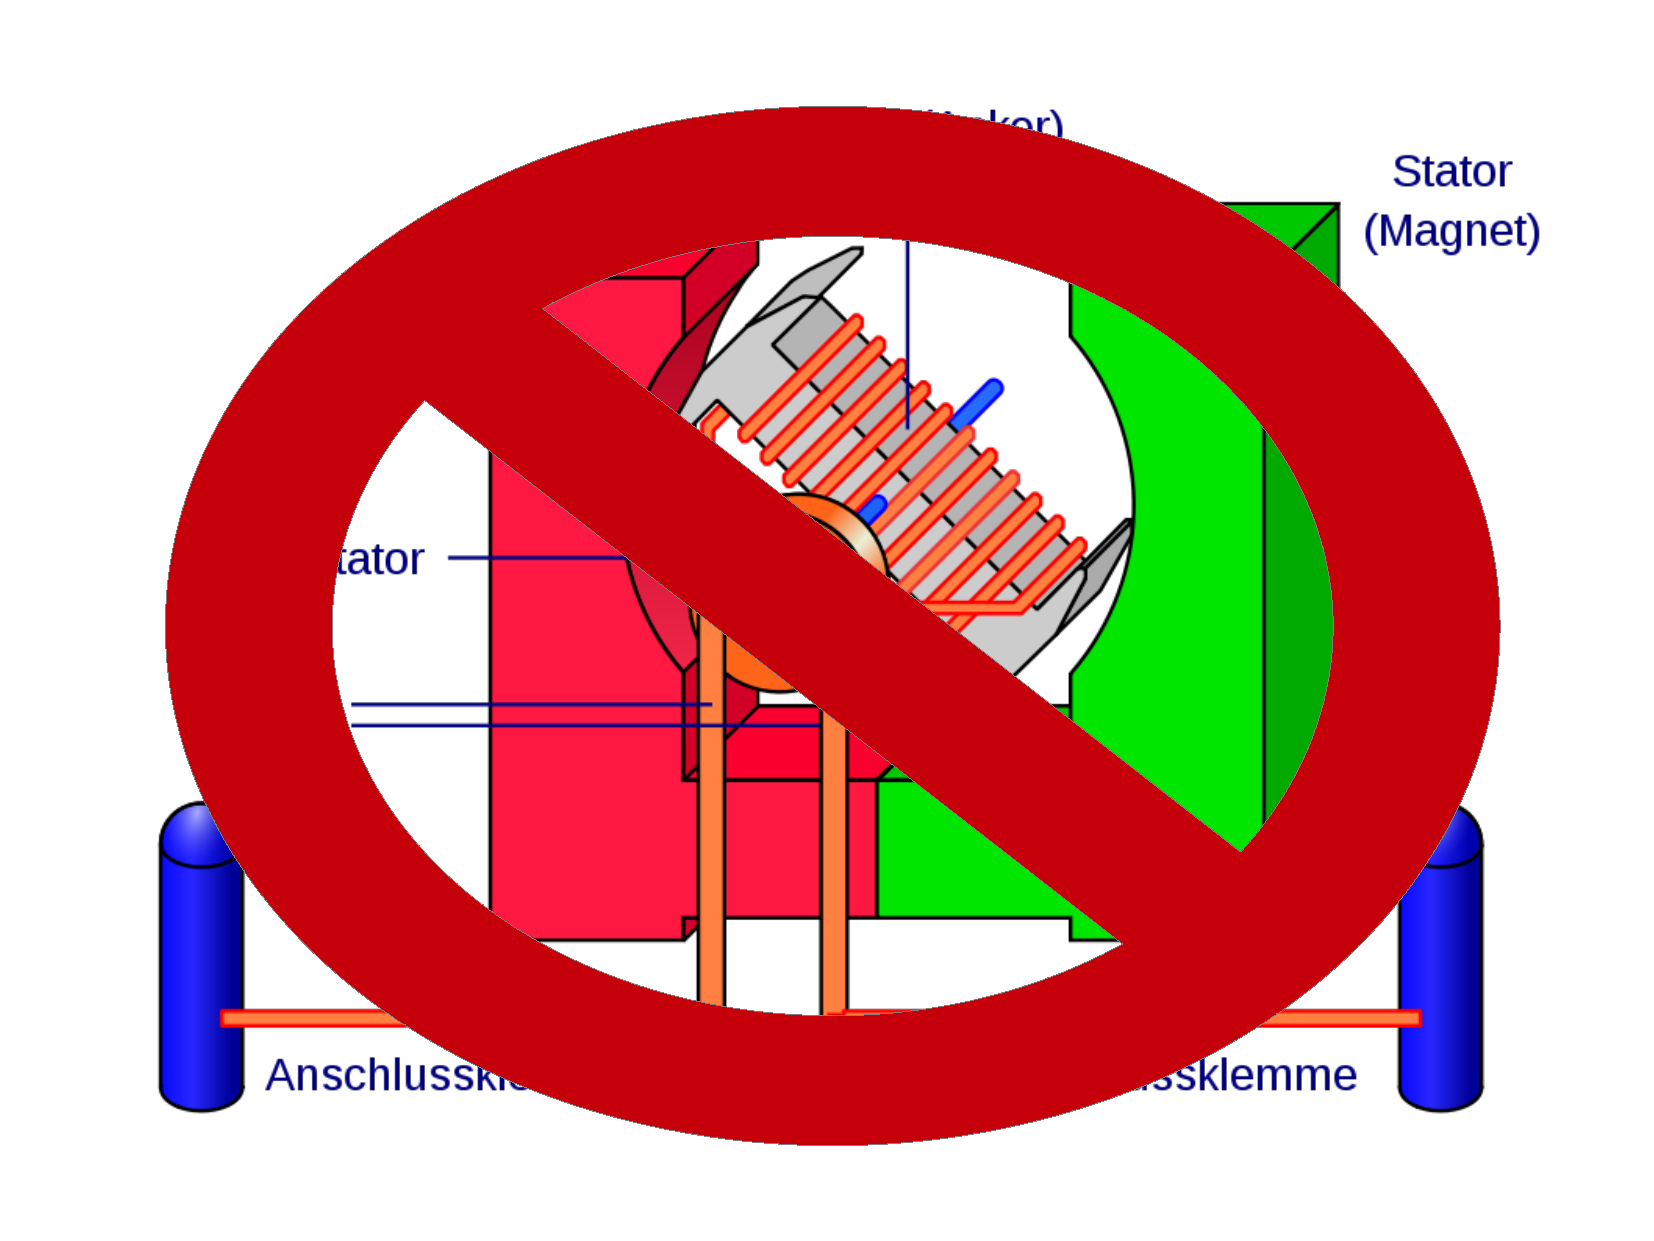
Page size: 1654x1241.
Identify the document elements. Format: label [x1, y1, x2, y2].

text_box [165, 106, 1501, 1146]
picture [53, 85, 1616, 1164]
